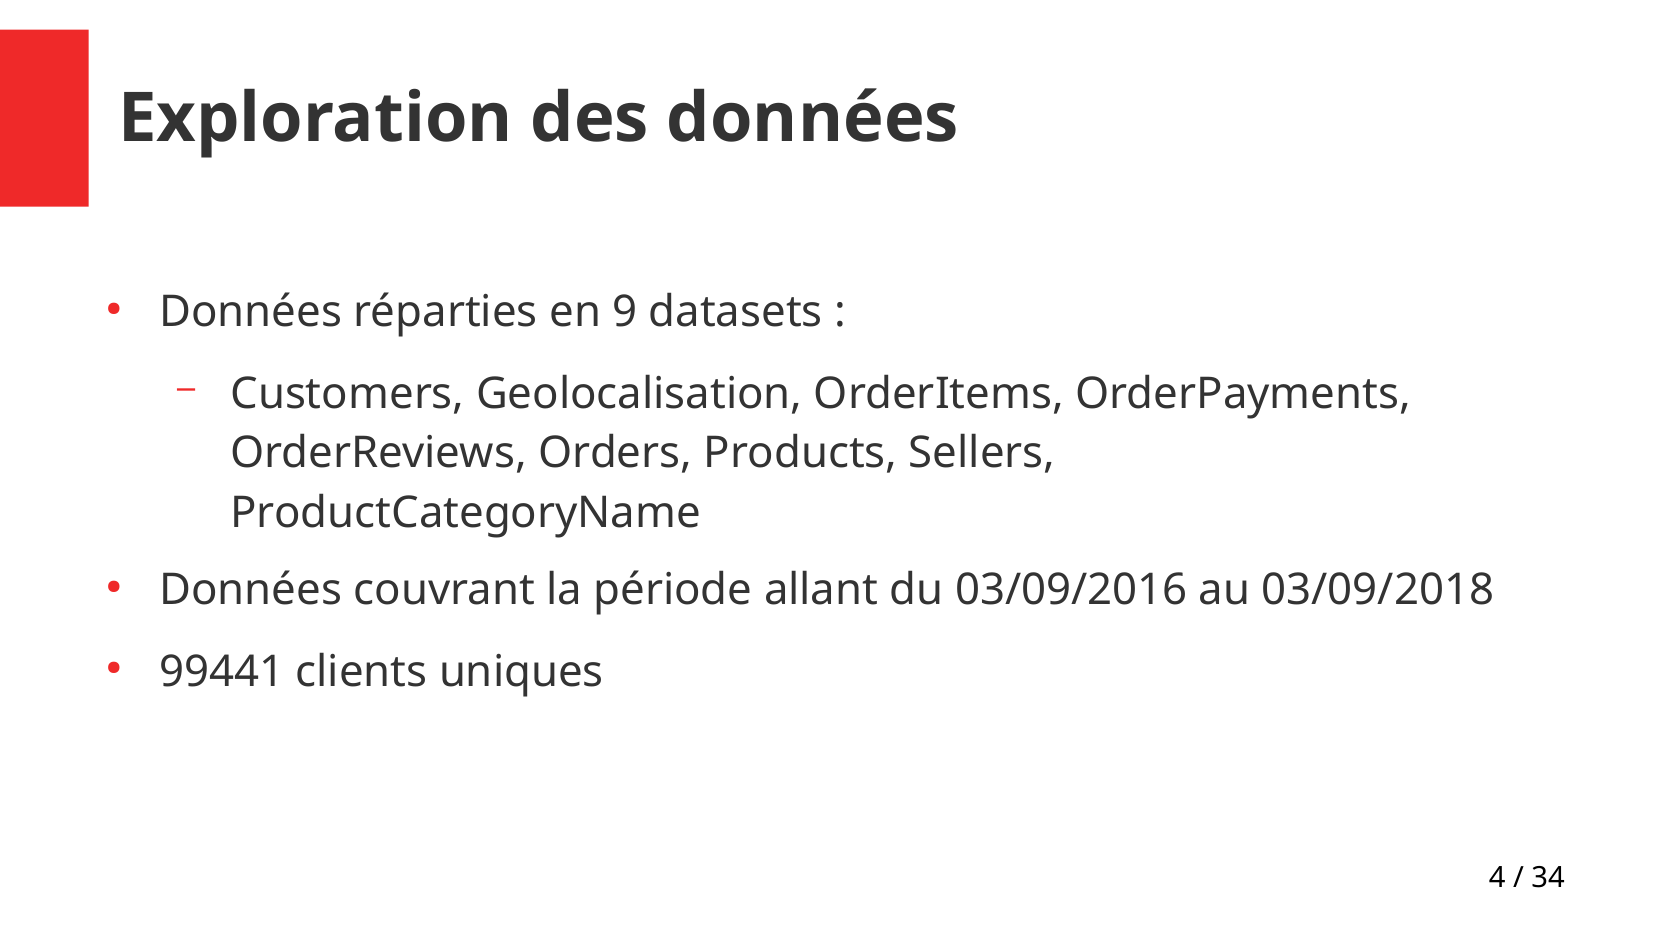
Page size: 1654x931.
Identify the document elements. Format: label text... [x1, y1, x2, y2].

list Données réparties en 9 datasets : Customers, Geolocalisation, OrderItems, OrderPayments, OrderReviews, Orders, Products, Sellers, ProductCategoryName Données couvrant la période allant du 03/09/2016 au 03/09/2018 99441 clients uniques [88, 198, 1506, 833]
title Exploration des données [118, 37, 1571, 193]
